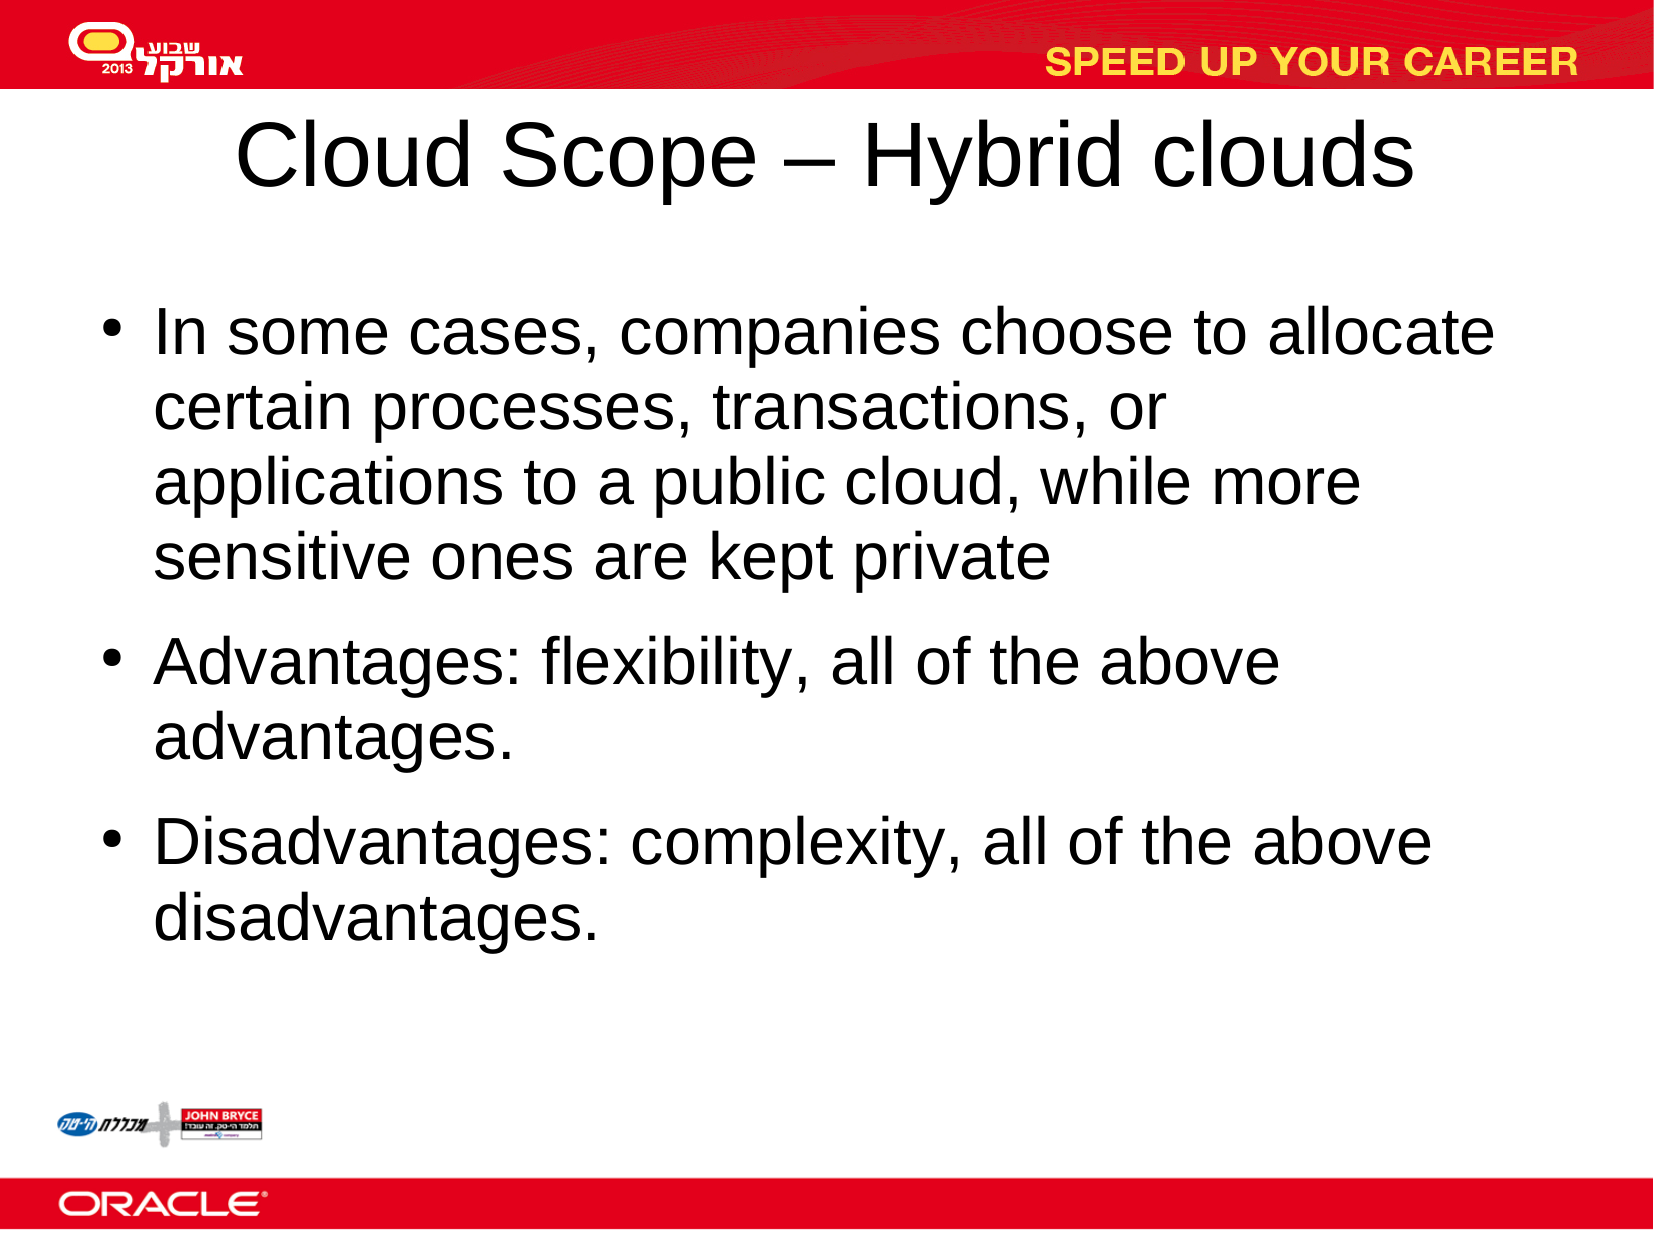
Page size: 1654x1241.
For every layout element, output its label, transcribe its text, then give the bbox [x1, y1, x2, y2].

picture [0, 0, 1654, 89]
picture [0, 1087, 1653, 1240]
list In some cases, companies choose to allocate certain processes, transactions, or applications to a public cloud, while more sensitive ones are kept private Advantages: flexibility, all of the above advantages. Disadvantages: complexity, all of the above disadvantages. [82, 290, 1538, 1010]
title Cloud Scope – Hybrid clouds [82, 49, 1571, 257]
